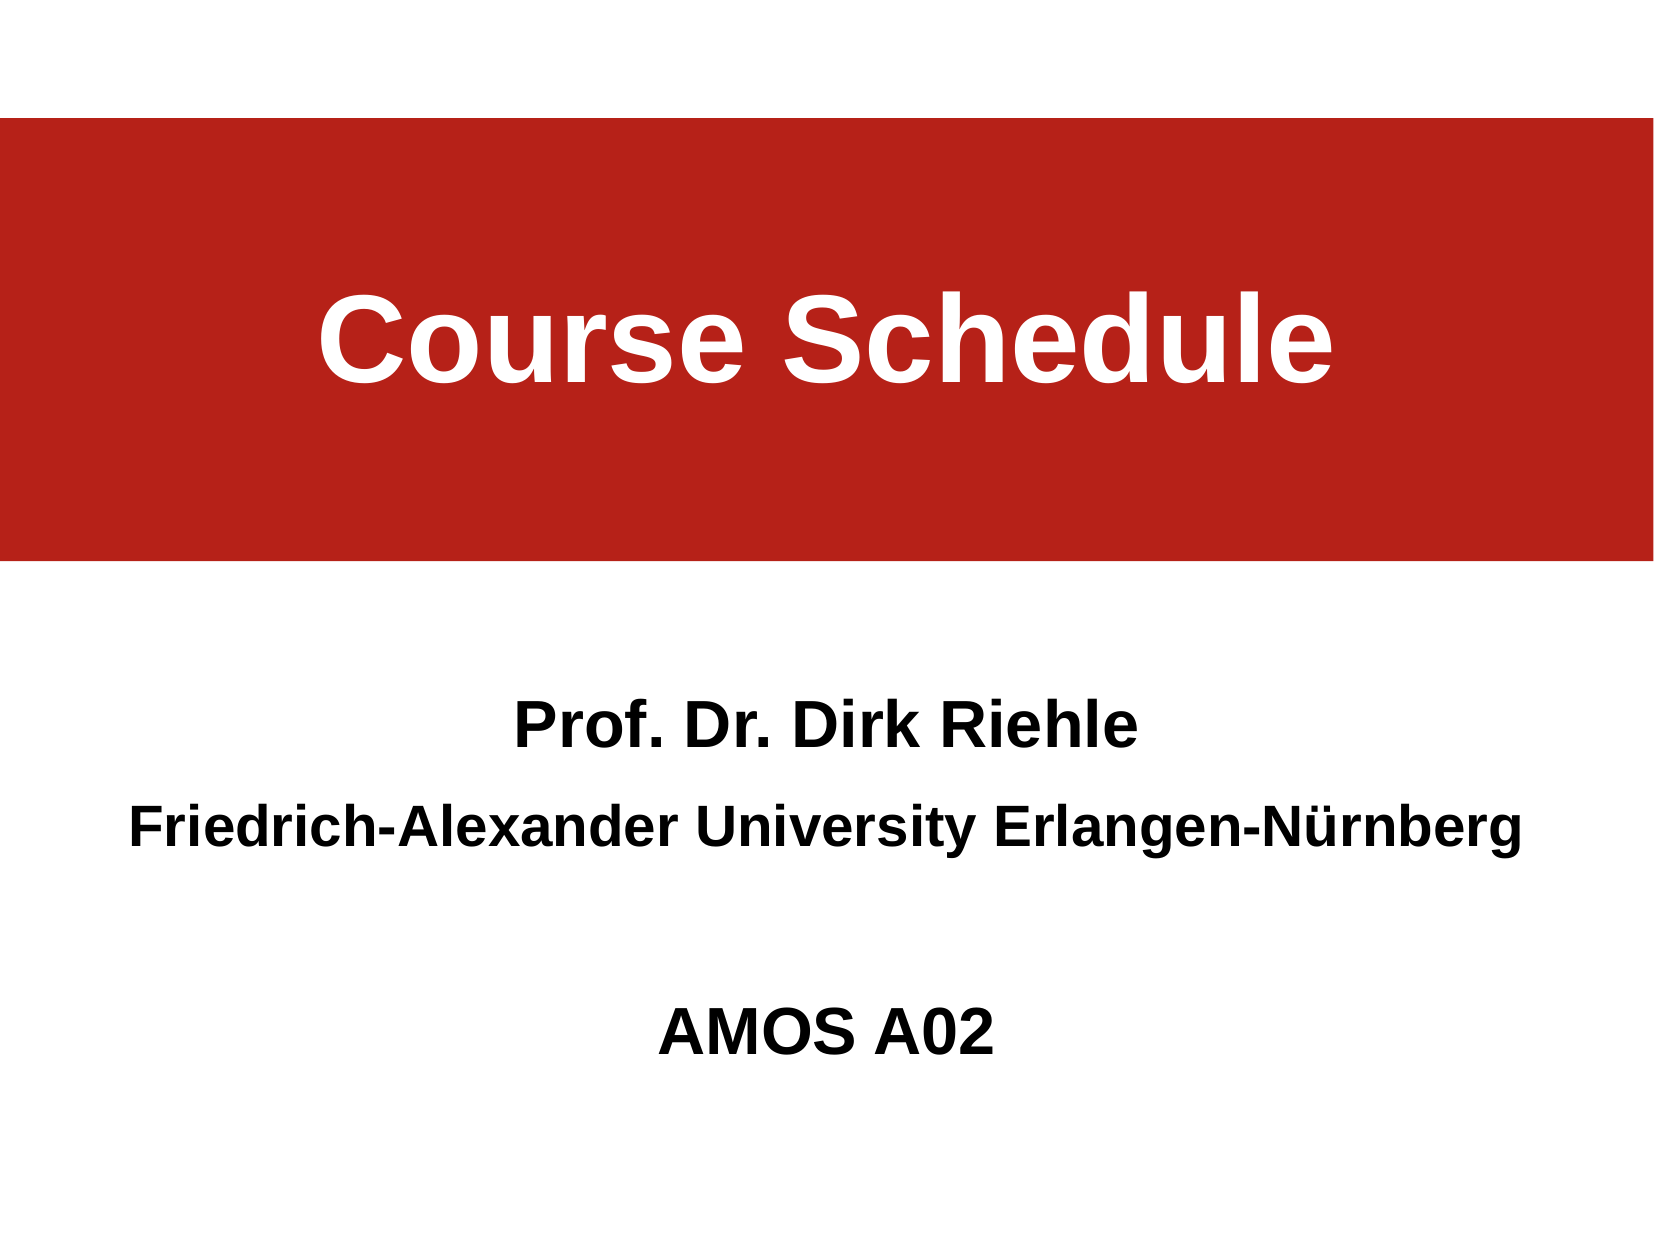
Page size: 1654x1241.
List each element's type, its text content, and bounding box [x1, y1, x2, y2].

title Course Schedule [0, 118, 1654, 562]
subtitle Prof. Dr. Dirk Riehle Friedrich-Alexander University Erlangen-Nürnberg AMOS A02 [29, 590, 1625, 1182]
